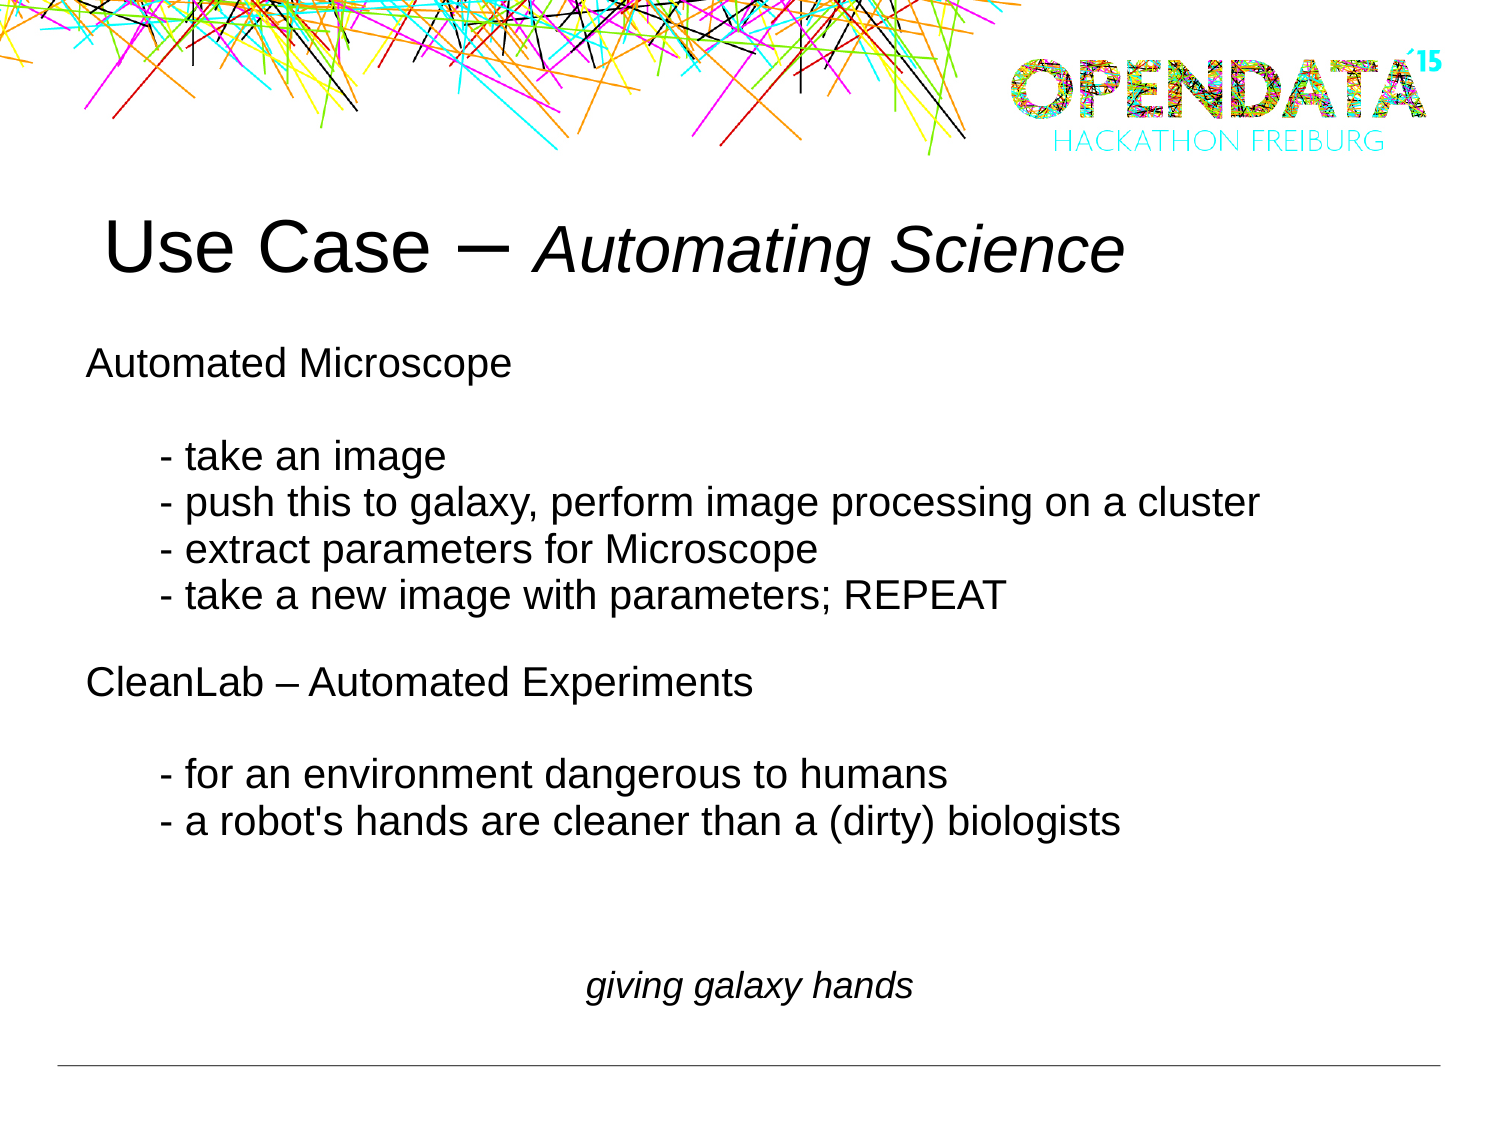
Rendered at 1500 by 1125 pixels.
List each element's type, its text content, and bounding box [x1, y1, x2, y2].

picture [0, 0, 1499, 1125]
title Use Case – Automating Science [103, 142, 1397, 332]
text_box Automated Microscope - take an image - push this to galaxy, perform image processing on a cluster - extract parameters for Microscope - take a new image with parameters; REPEAT [70, 332, 1453, 638]
text_box CleanLab – Automated Experiments - for an environment dangerous to humans - a robot's hands are cleaner than a (dirty) biologists [70, 650, 1453, 957]
text_box giving galaxy hands [224, 957, 1276, 1059]
